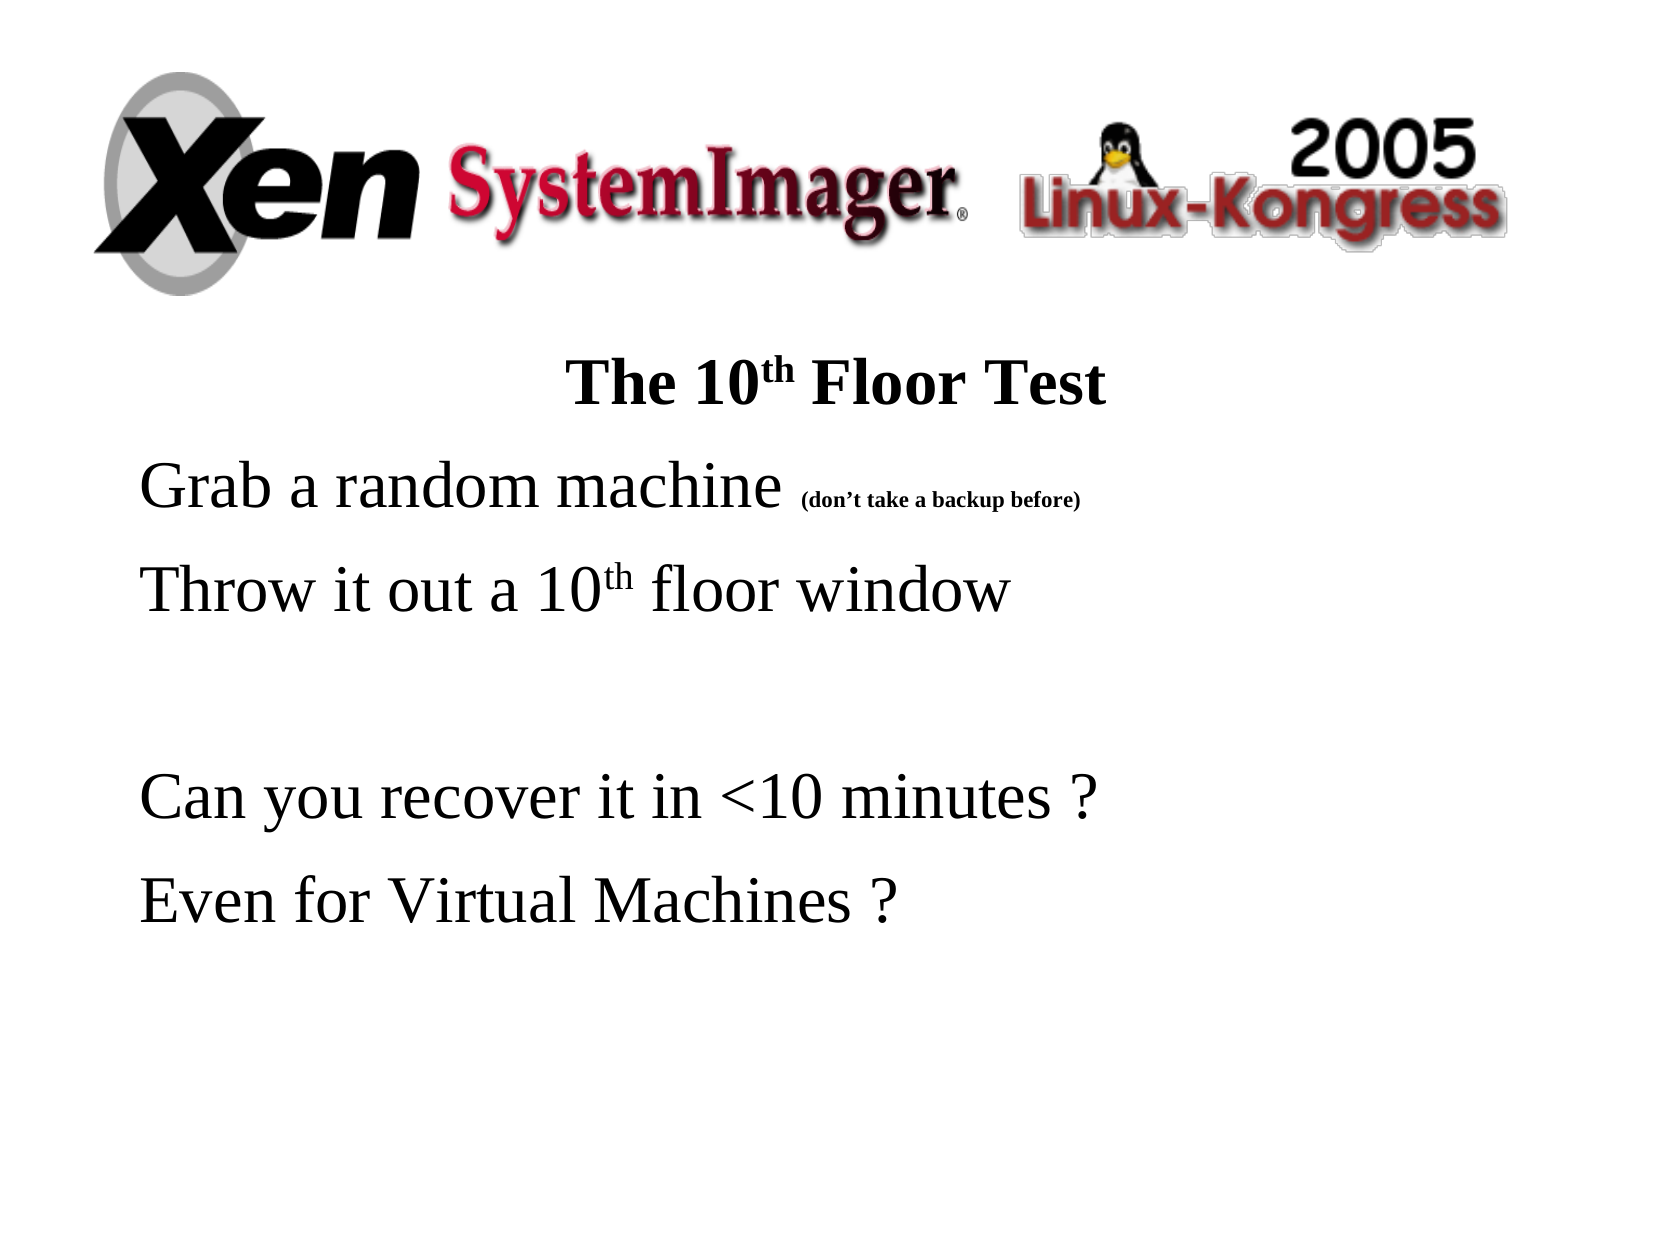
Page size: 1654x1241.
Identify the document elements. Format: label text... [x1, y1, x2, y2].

picture [445, 132, 971, 254]
picture [93, 72, 420, 296]
picture [1006, 106, 1524, 265]
list The 10th Floor Test Grab a random machine (don’t take a backup before) Throw it out a 10th floor window Can you recover it in <10 minutes ? Even for Virtual Machines ? [121, 344, 1534, 1194]
